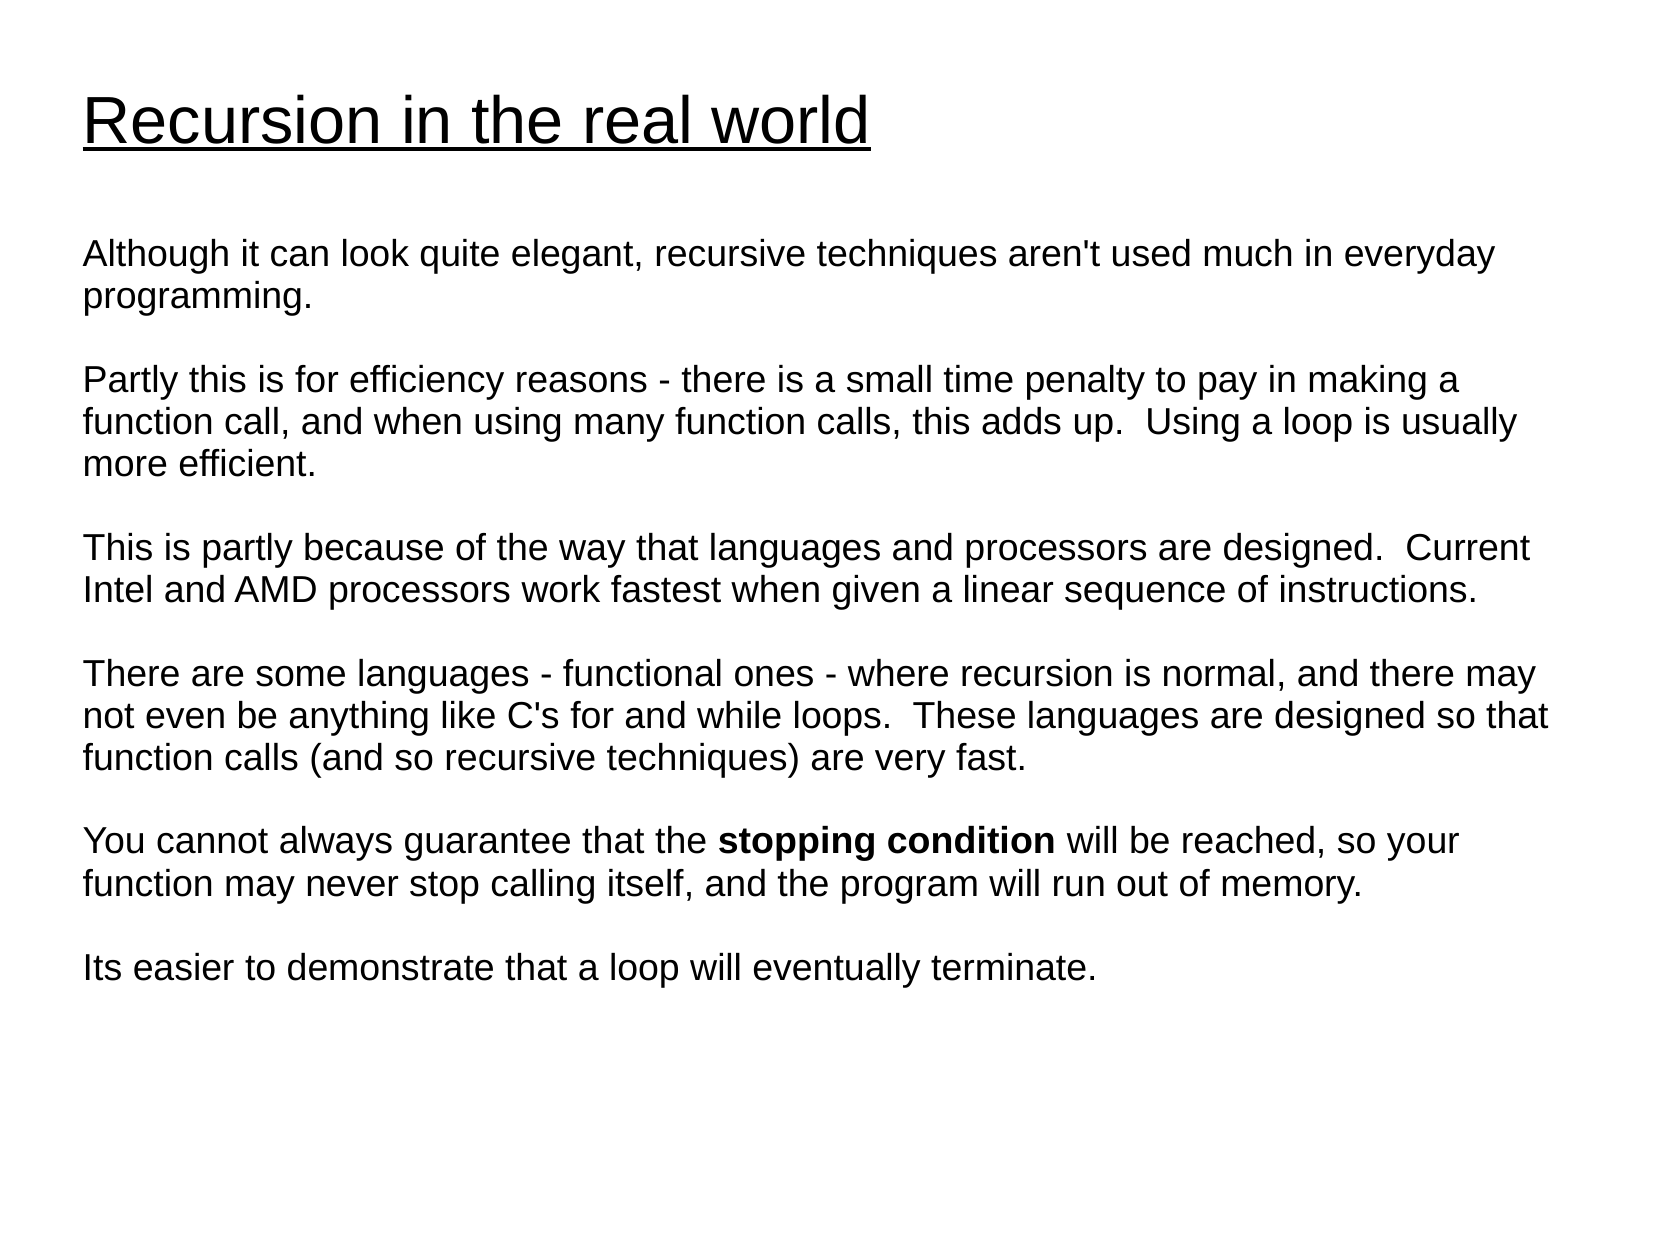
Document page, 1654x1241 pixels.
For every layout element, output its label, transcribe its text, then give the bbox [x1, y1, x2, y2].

subtitle Recursion in the real world Although it can look quite elegant, recursive techniques aren't used much in everyday programming. Partly this is for efficiency reasons - there is a small time penalty to pay in making a function call, and when using many function calls, this adds up. Using a loop is usually more efficient. This is partly because of the way that languages and processors are designed. Current Intel and AMD processors work fastest when given a linear sequence of instructions. There are some languages - functional ones - where recursion is normal, and there may not even be anything like C's for and while loops. These languages are designed so that function calls (and so recursive techniques) are very fast. You cannot always guarantee that the stopping condition will be reached, so your function may never stop calling itself, and the program will run out of memory. Its easier to demonstrate that a loop will eventually terminate. [82, 82, 1595, 1158]
